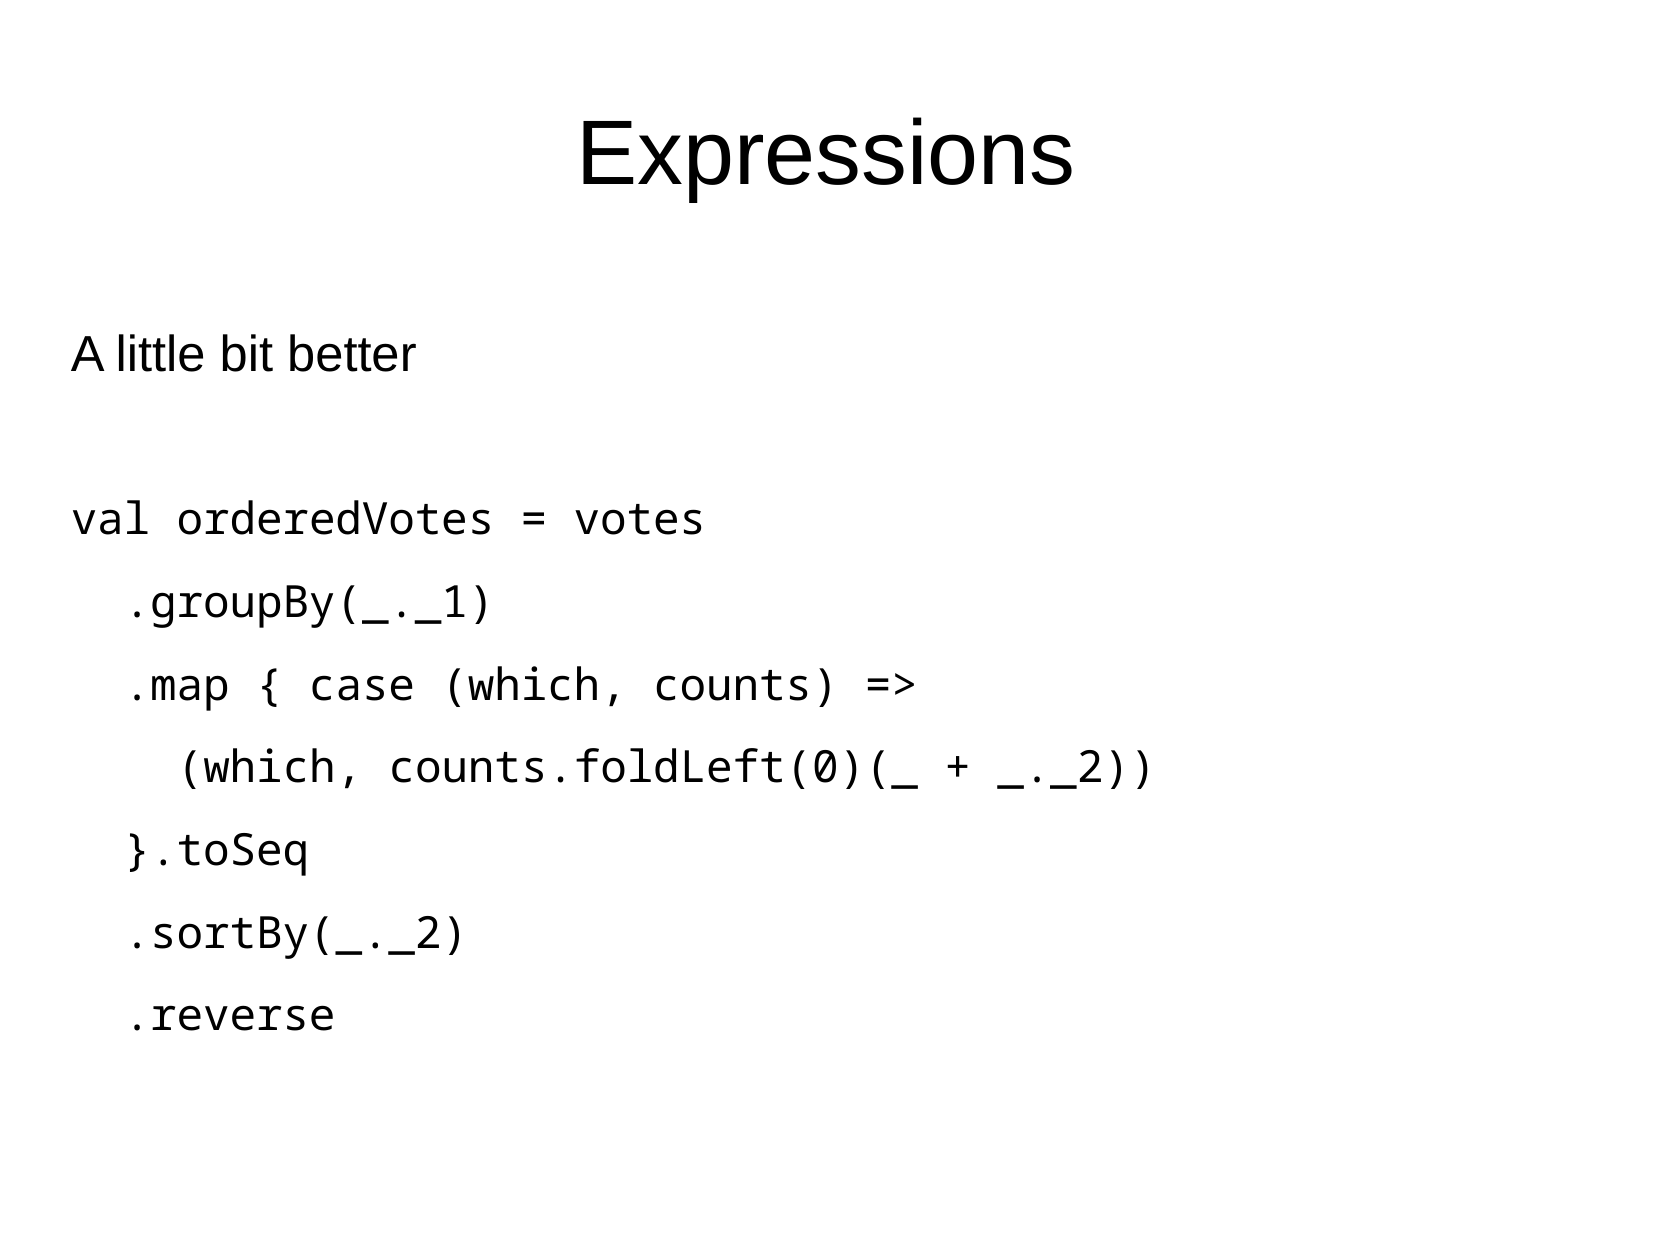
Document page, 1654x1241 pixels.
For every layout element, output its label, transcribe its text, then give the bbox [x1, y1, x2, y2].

list A little bit better val orderedVotes = votes .groupBy(_._1) .map { case (which, counts) => (which, counts.foldLeft(0)(_ + _._2)) }.toSeq .sortBy(_._2) .reverse [70, 325, 1626, 1046]
title Expressions [82, 49, 1571, 257]
